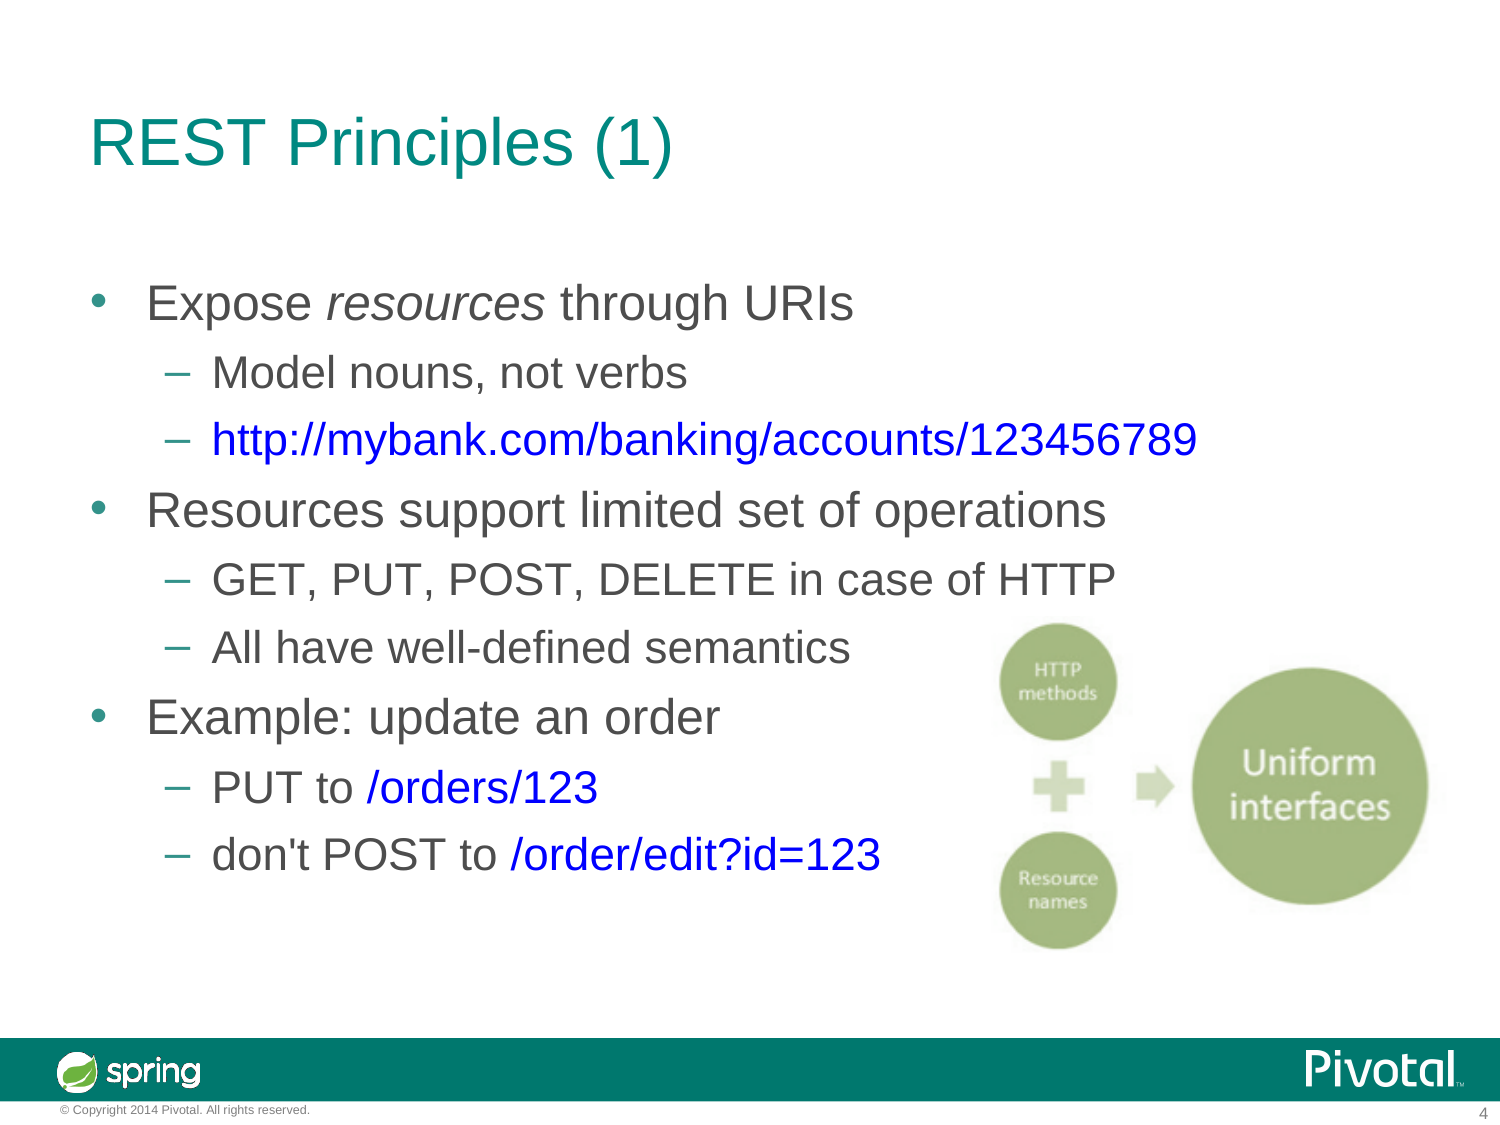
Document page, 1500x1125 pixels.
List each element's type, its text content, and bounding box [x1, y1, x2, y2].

picture [1306, 1050, 1464, 1087]
picture [974, 616, 1447, 962]
list Expose resources through URIs Model nouns, not verbs http://mybank.com/banking/accounts/123456789 Resources support limited set of operations GET, PUT, POST, DELETE in case of HTTP All have well-defined semantics Example: update an order PUT to /orders/123 don't POST to /order/edit?id=123 [75, 262, 1426, 1005]
picture [32, 1041, 210, 1103]
title REST Principles (1) [75, 45, 1426, 233]
